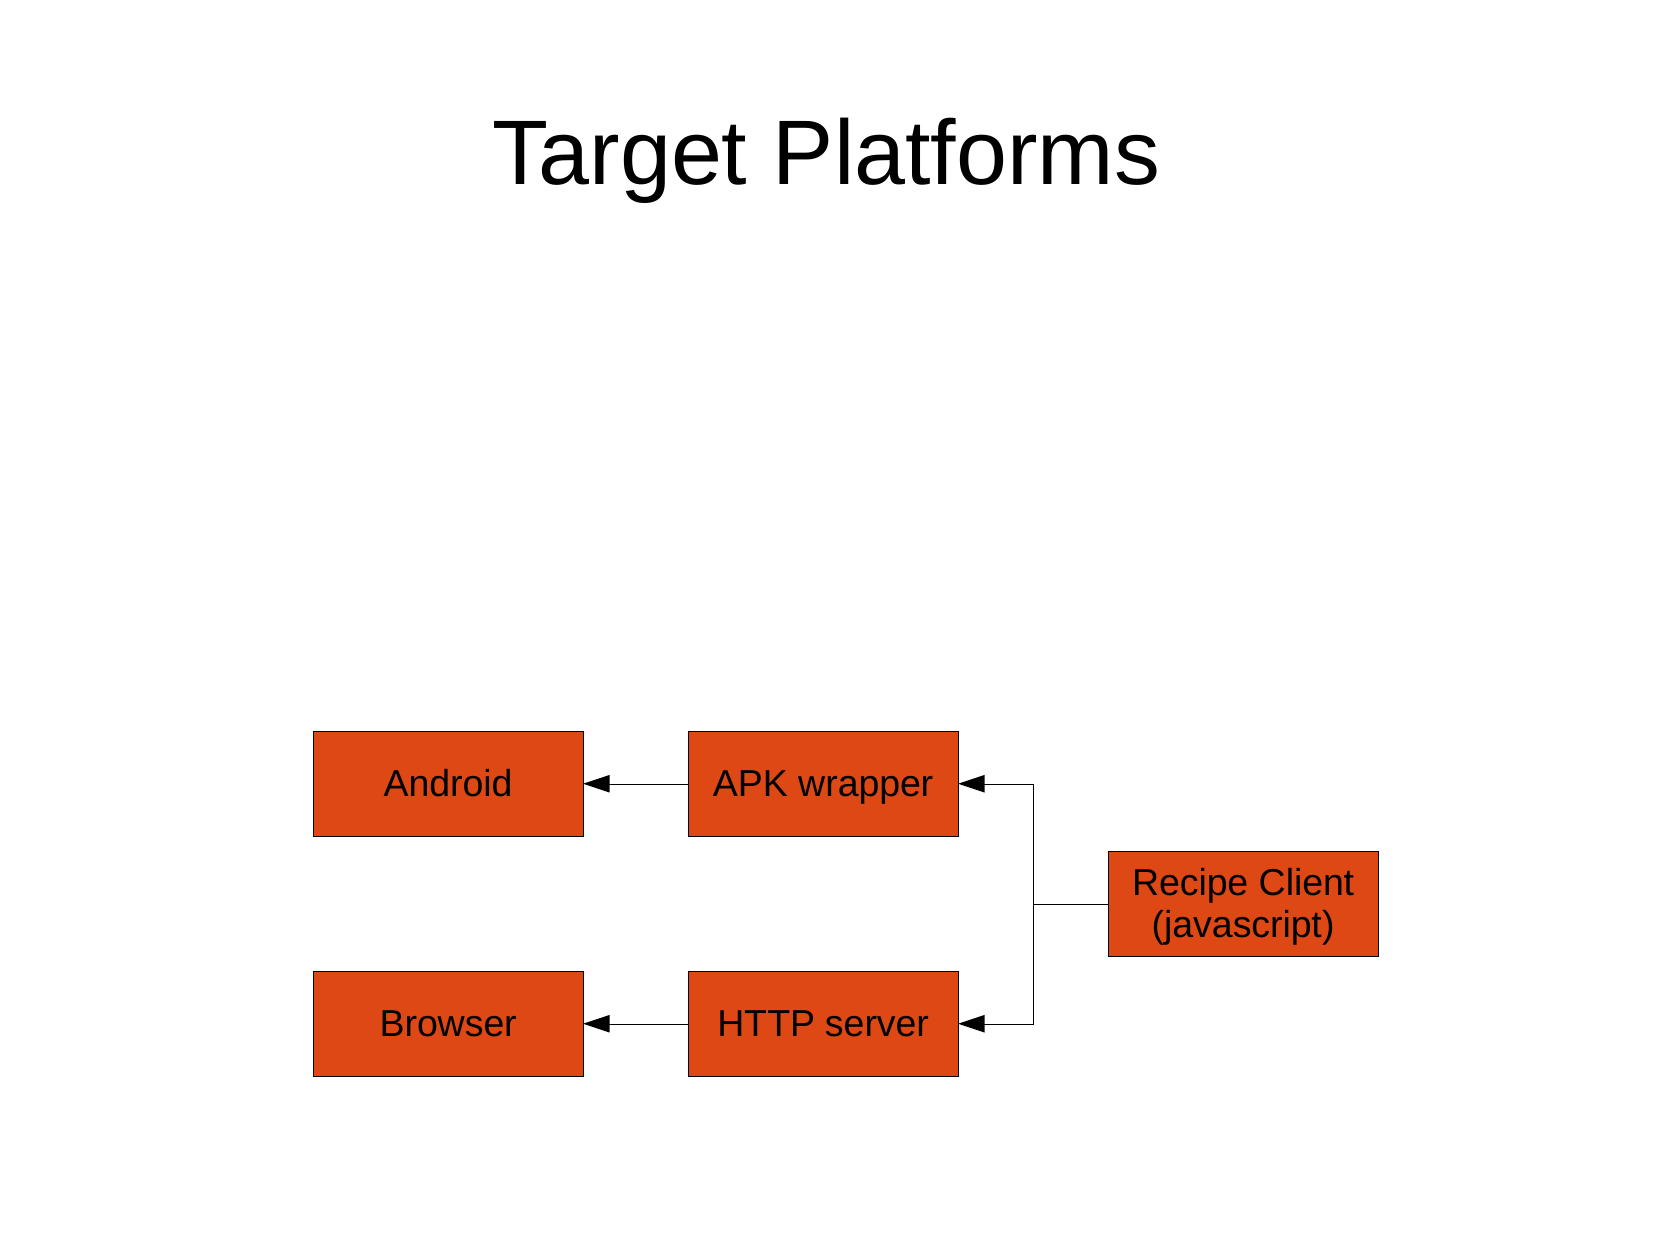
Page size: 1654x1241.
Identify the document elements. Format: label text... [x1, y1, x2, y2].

title Target Platforms [82, 49, 1571, 257]
text_box Recipe Client (javascript) [1108, 851, 1379, 957]
text_box Browser [313, 971, 584, 1077]
text_box APK wrapper [688, 731, 959, 837]
text_box HTTP server [688, 971, 959, 1077]
text_box Android [313, 731, 584, 837]
